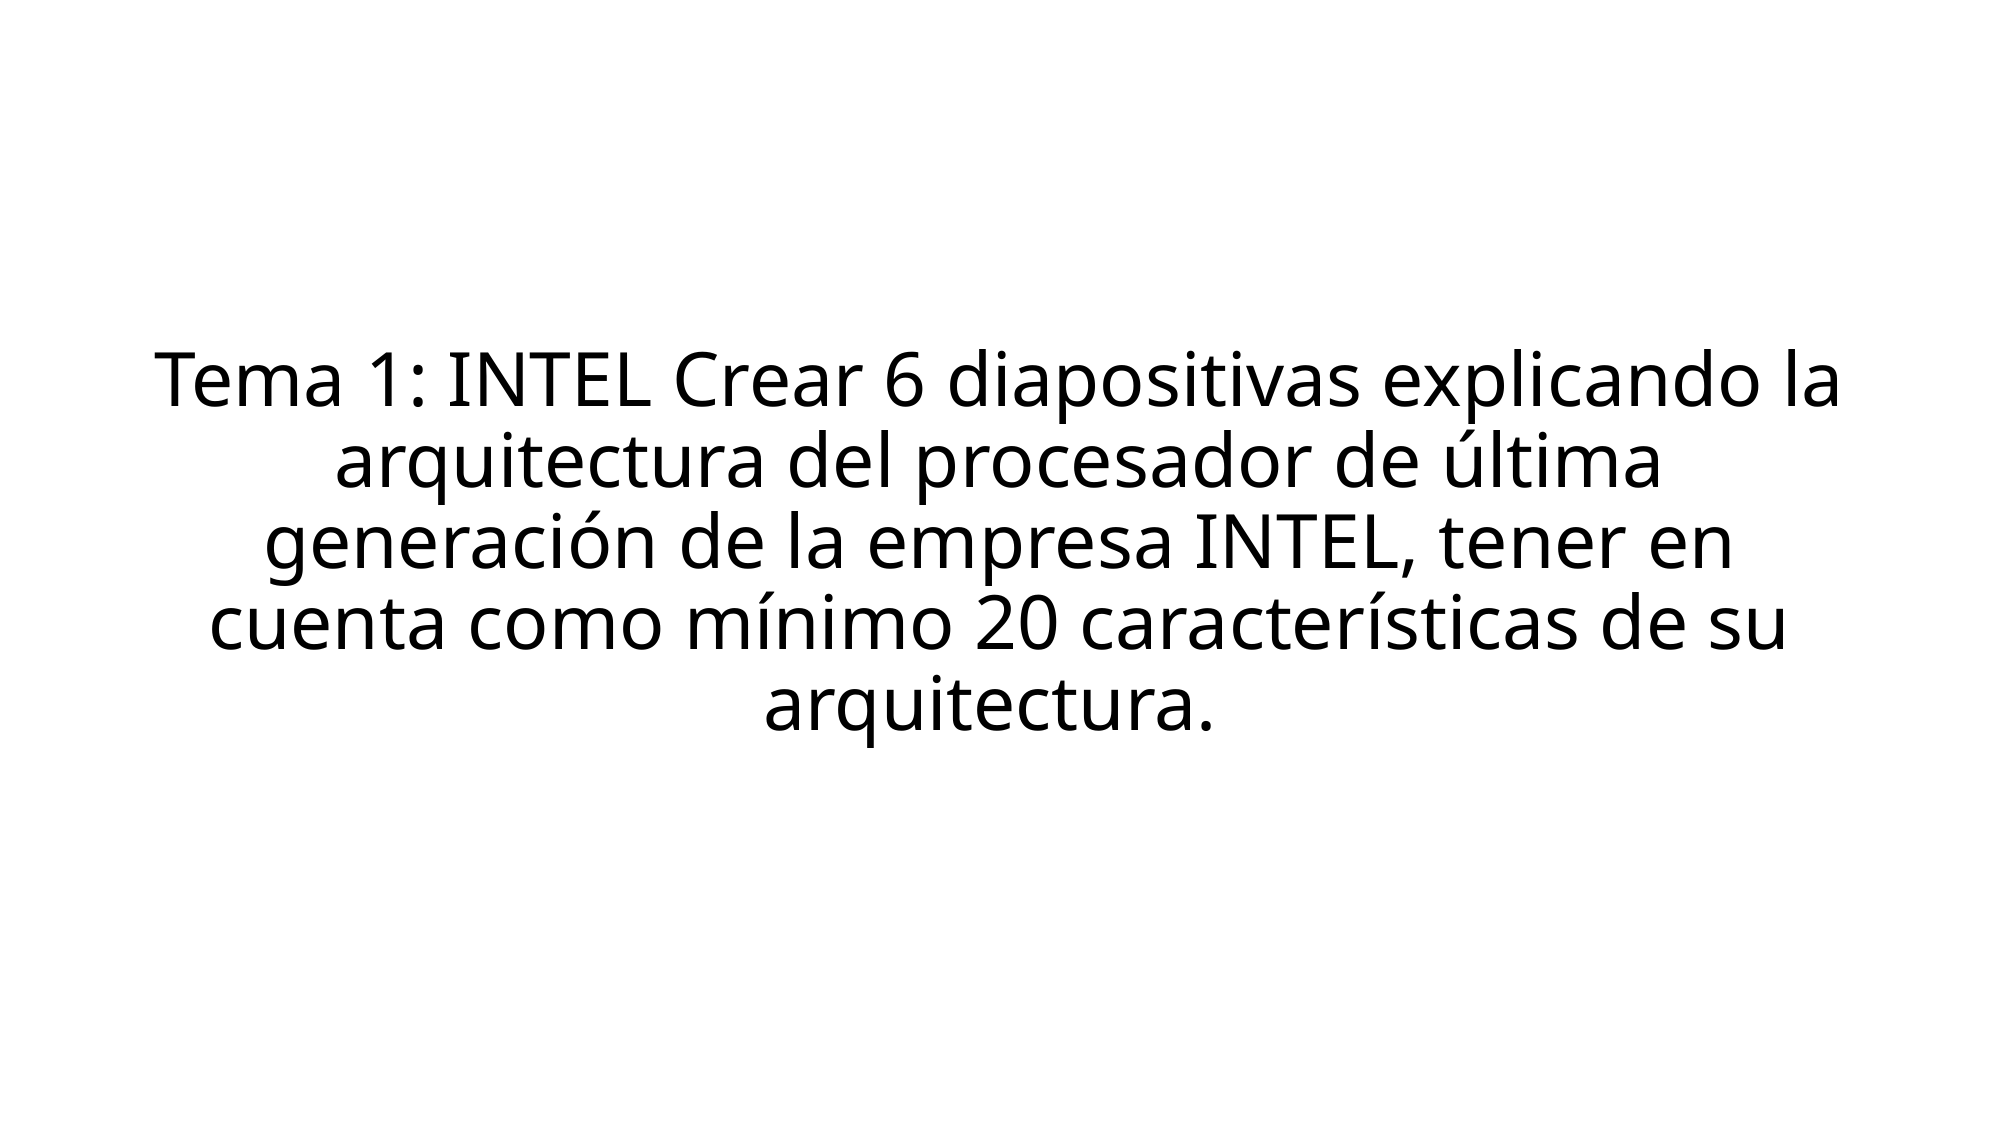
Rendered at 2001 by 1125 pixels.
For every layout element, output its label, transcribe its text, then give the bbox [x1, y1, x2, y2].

title Tema 1: INTEL Crear 6 diapositivas explicando la arquitectura del procesador de última generación de la empresa INTEL, tener en cuenta como mínimo 20 características de su arquitectura. [137, 59, 1863, 1030]
